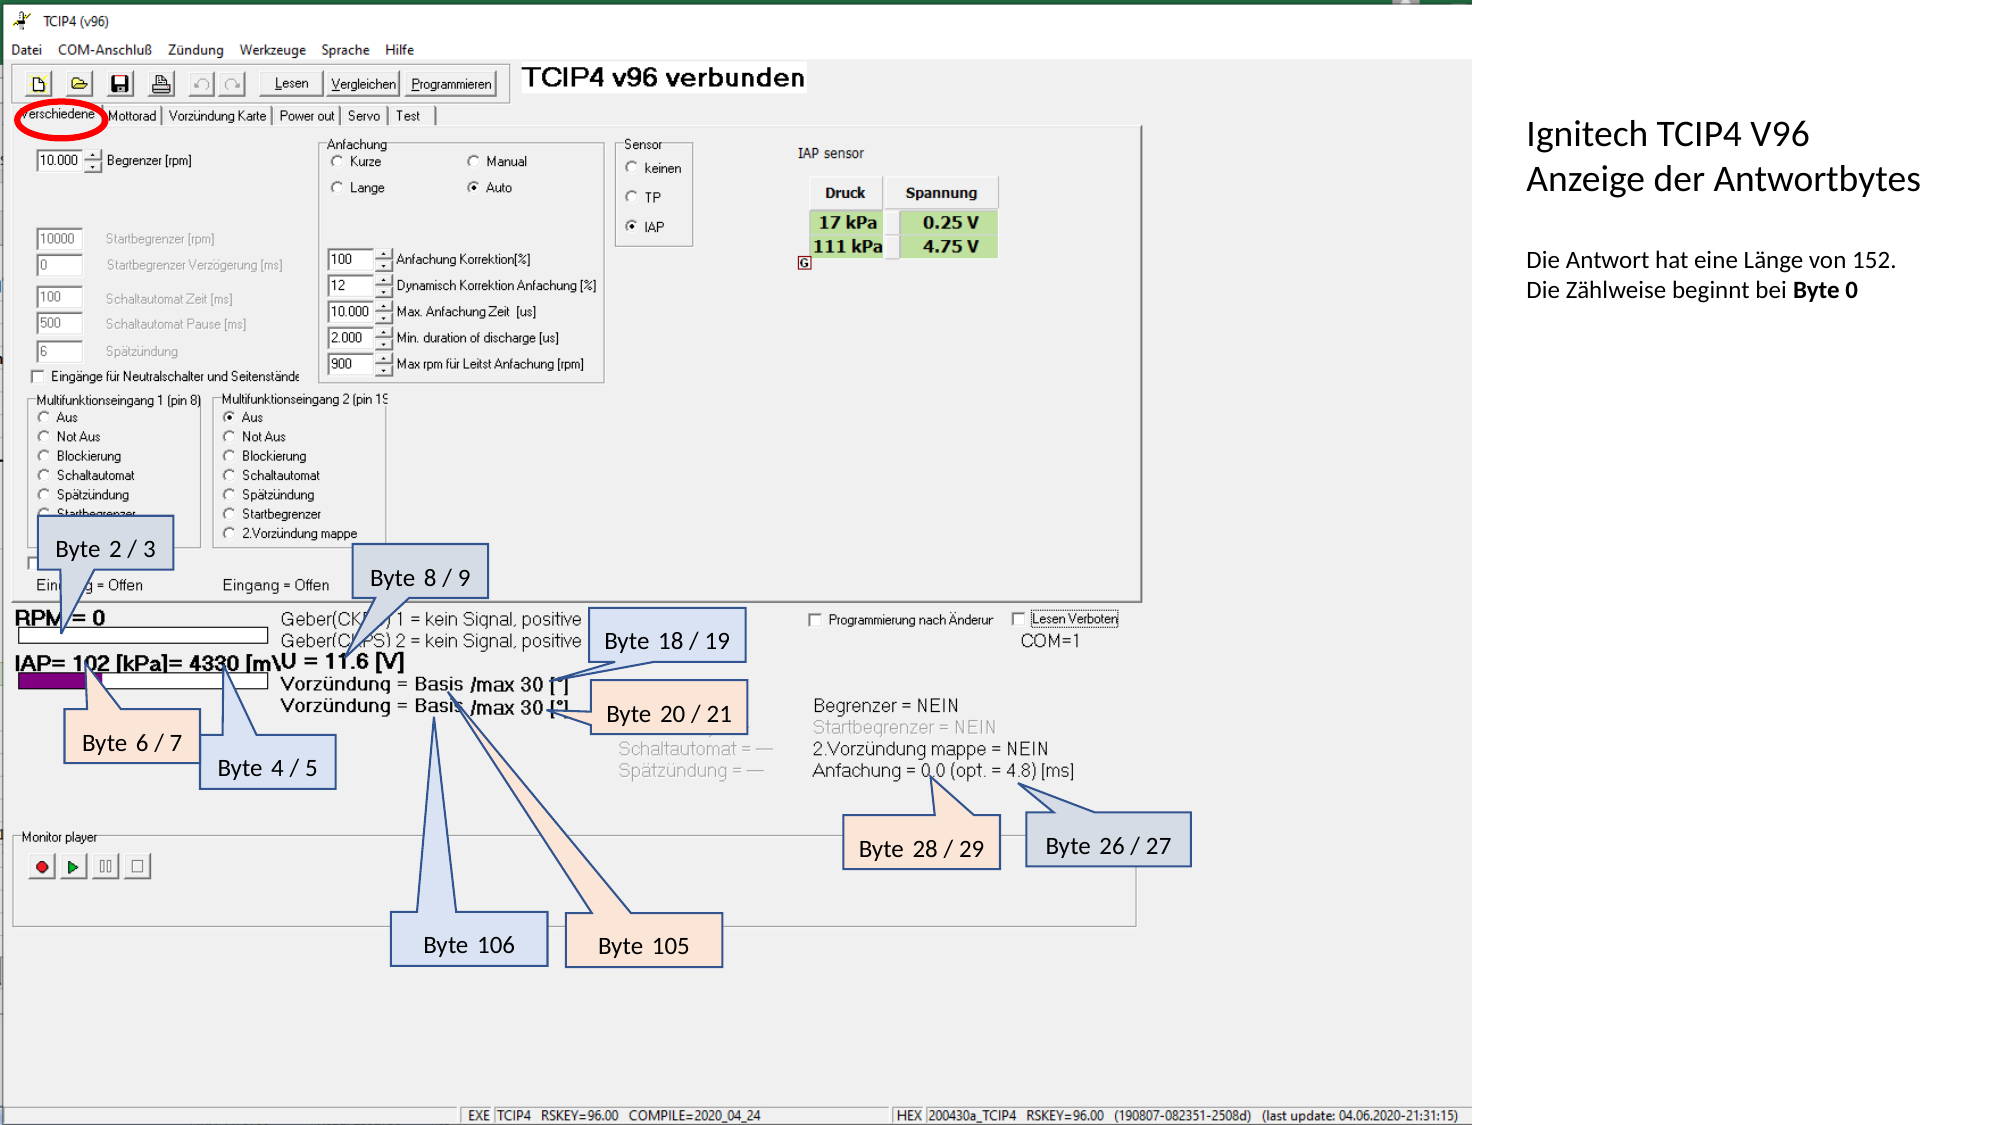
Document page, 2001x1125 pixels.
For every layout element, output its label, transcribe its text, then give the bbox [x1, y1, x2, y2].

text_box Byte 20 / 21 [546, 680, 748, 735]
text_box Byte 2 / 3 [37, 515, 174, 634]
picture [0, 0, 1472, 1125]
text_box Byte 105 [447, 691, 723, 968]
text_box Byte 18 / 19 [549, 607, 746, 682]
text_box Byte 106 [390, 716, 548, 966]
text_box Byte 28 / 29 [843, 776, 1000, 870]
text_box Byte 6 / 7 [64, 662, 201, 764]
text_box Byte 4 / 5 [200, 664, 336, 789]
text_box Byte 26 / 27 [1017, 783, 1191, 867]
text_box Ignitech TCIP4 V96 Anzeige der Antwortbytes Die Antwort hat eine Länge von 152. Die Zählweise beginnt bei Byte 0 [1511, 101, 1937, 312]
text_box Byte 8 / 9 [344, 544, 489, 659]
